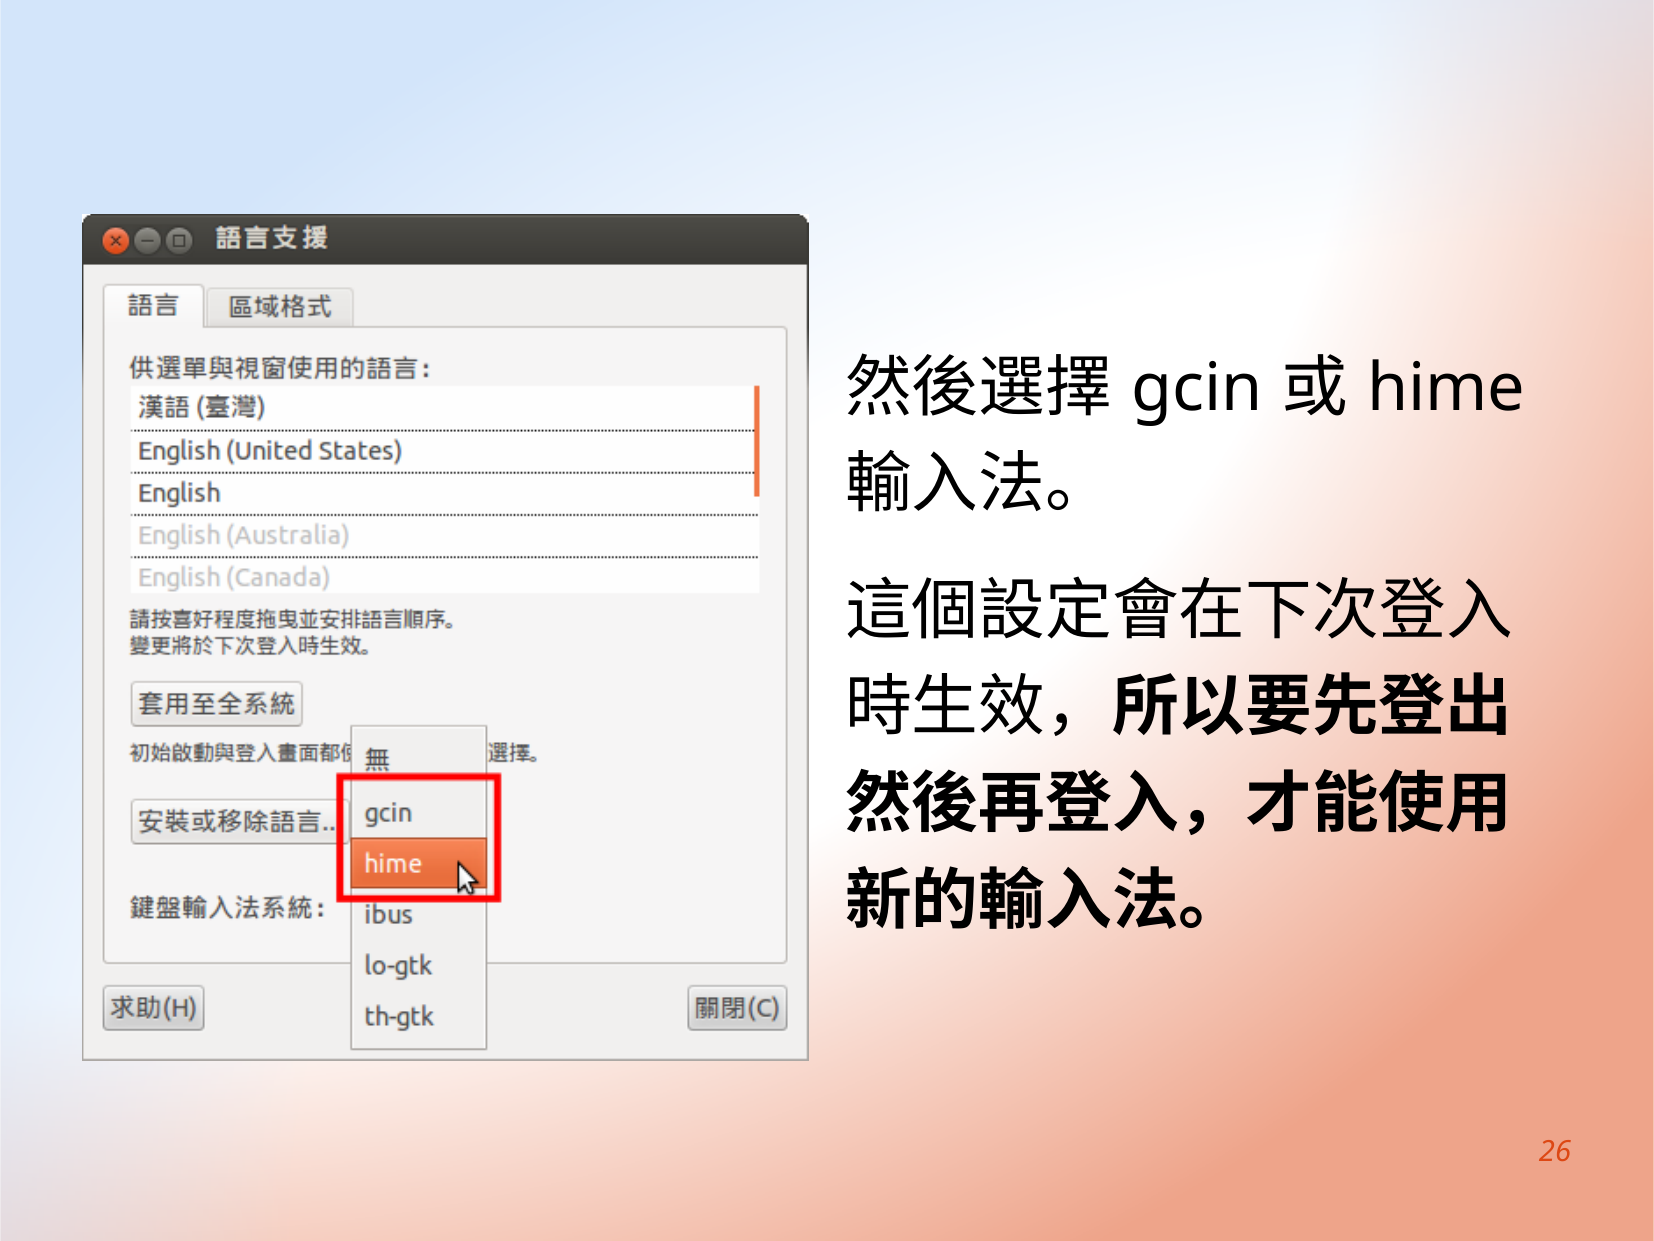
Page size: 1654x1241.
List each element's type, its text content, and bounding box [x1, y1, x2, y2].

picture [0, 0, 1654, 1241]
list 然後選擇gcin或hime輸入法。 這個設定會在下次登入時生效，所以要先登出然後再登入，才能使用新的輸入法。 [845, 75, 1572, 1201]
